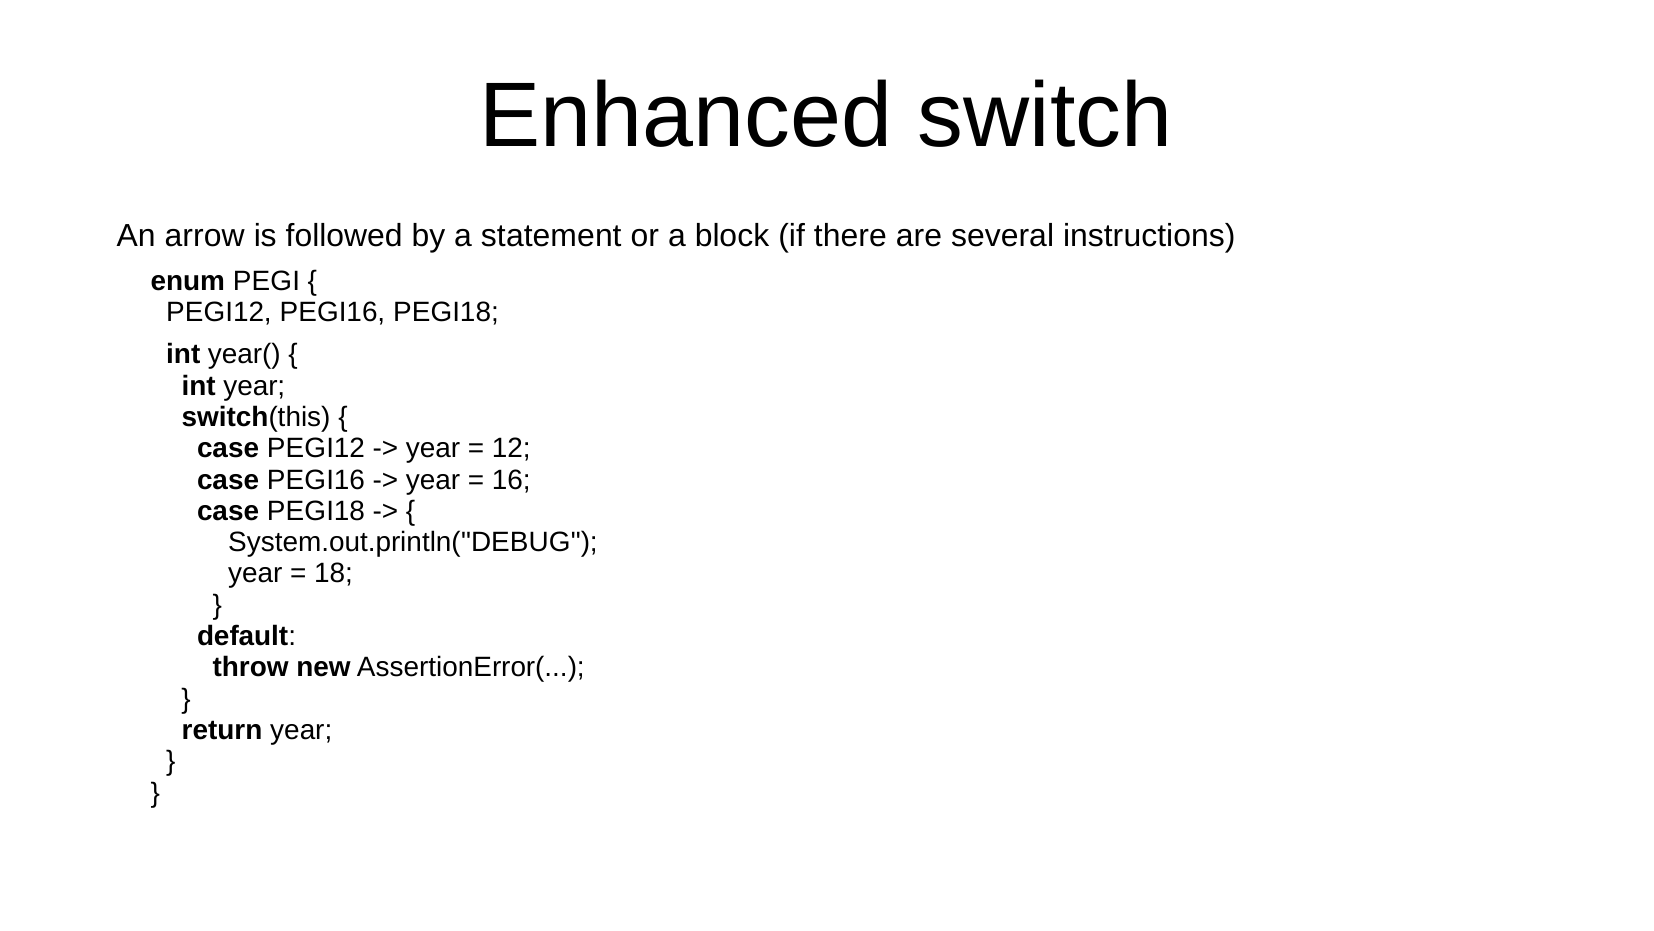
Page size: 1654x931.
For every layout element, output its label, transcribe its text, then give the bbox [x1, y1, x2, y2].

title Enhanced switch [82, 37, 1571, 193]
list An arrow is followed by a statement or a block (if there are several instructions) enum PEGI { PEGI12, PEGI16, PEGI18; int year() { int year; switch(this) { case PEGI12 -> year = 12; case PEGI16 -> year = 16; case PEGI18 -> { System.out.println("DEBUG"); year = 18; } default: throw new AssertionError(...); } return year; } } [82, 217, 1571, 811]
